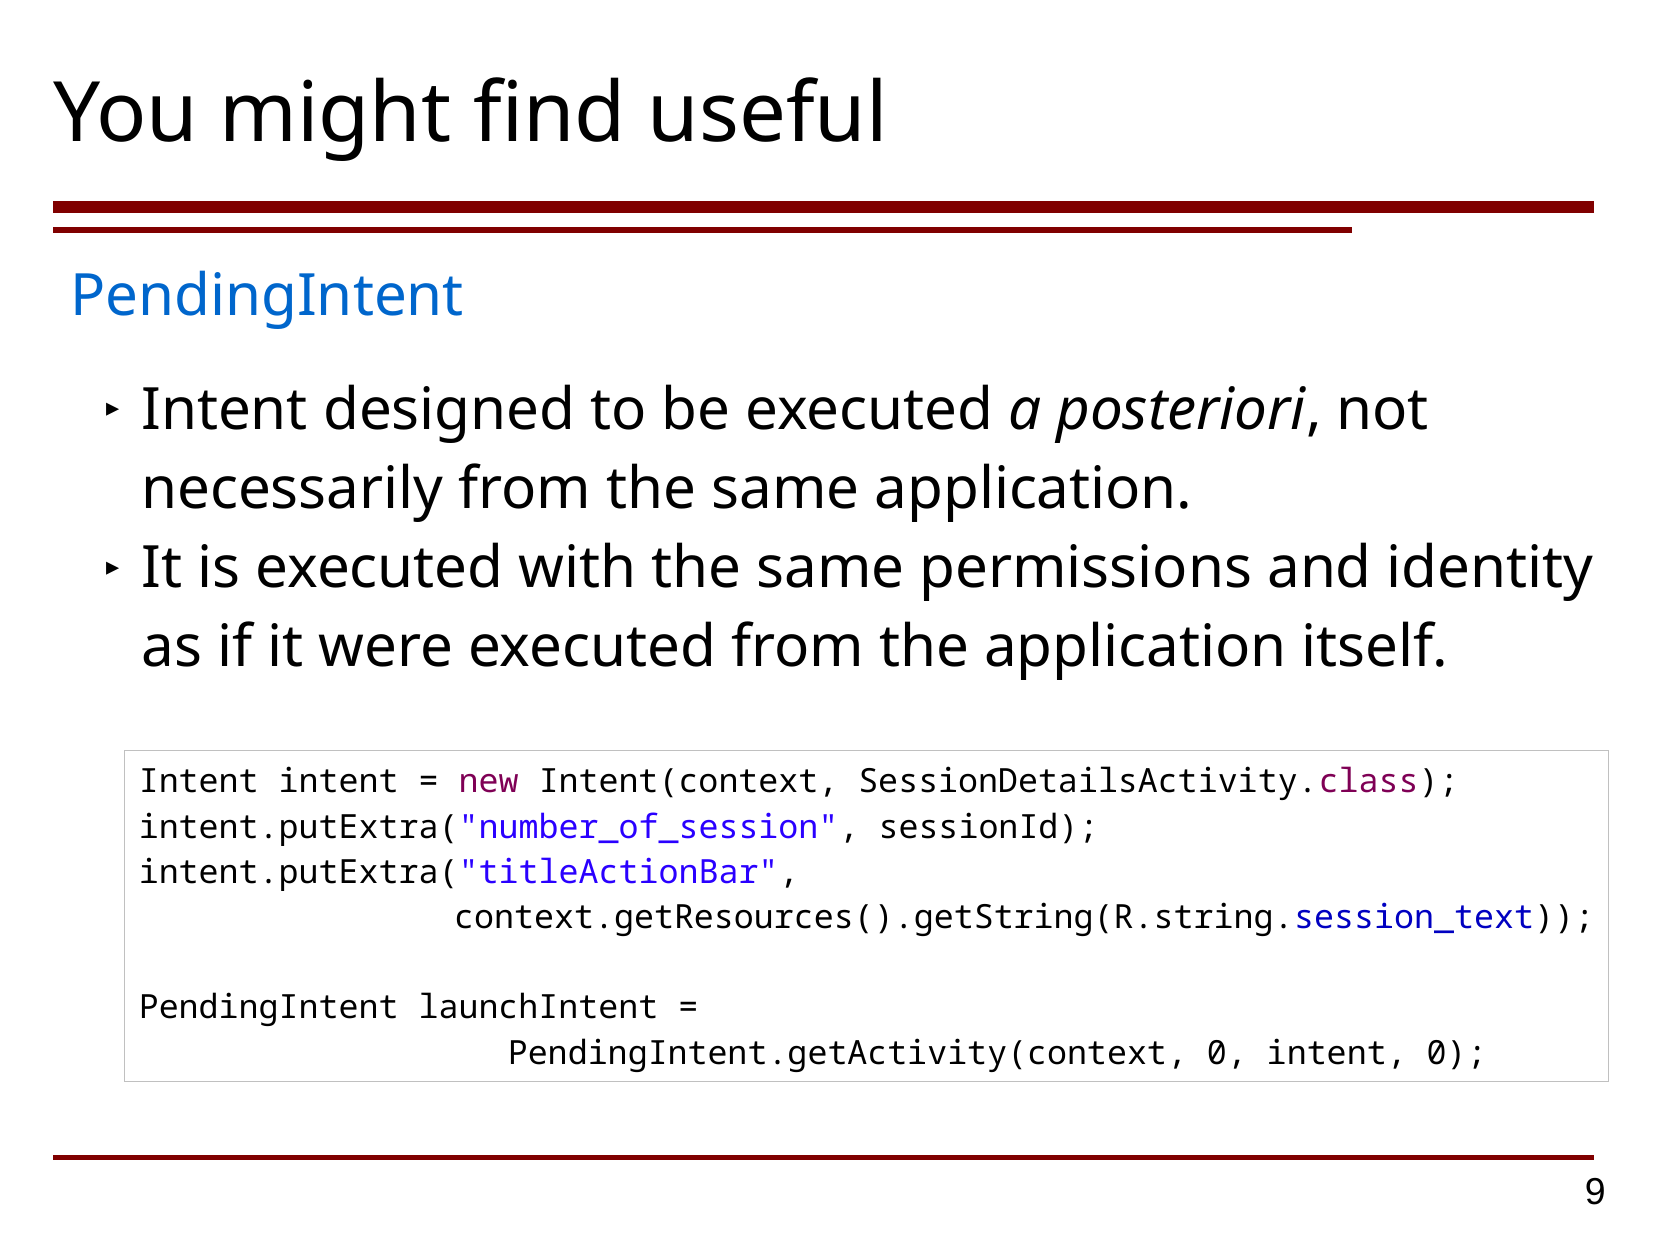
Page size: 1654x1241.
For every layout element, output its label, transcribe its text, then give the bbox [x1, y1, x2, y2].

subtitle You might find useful [53, 48, 1542, 172]
text_box Intent intent = new Intent(context, SessionDetailsActivity.class); intent.putExtra("number_of_session", sessionId); intent.putExtra("titleActionBar", context.getResources().getString(R.string.session_text)); PendingIntent launchIntent = PendingIntent.getActivity(context, 0, intent, 0); [124, 750, 1609, 1056]
text_box <número> [35, 1163, 1654, 1221]
text_box PendingIntent Intent designed to be executed a posteriori, not necessarily from the same application. It is executed with the same permissions and identity as if it were executed from the application itself. [55, 246, 1535, 685]
